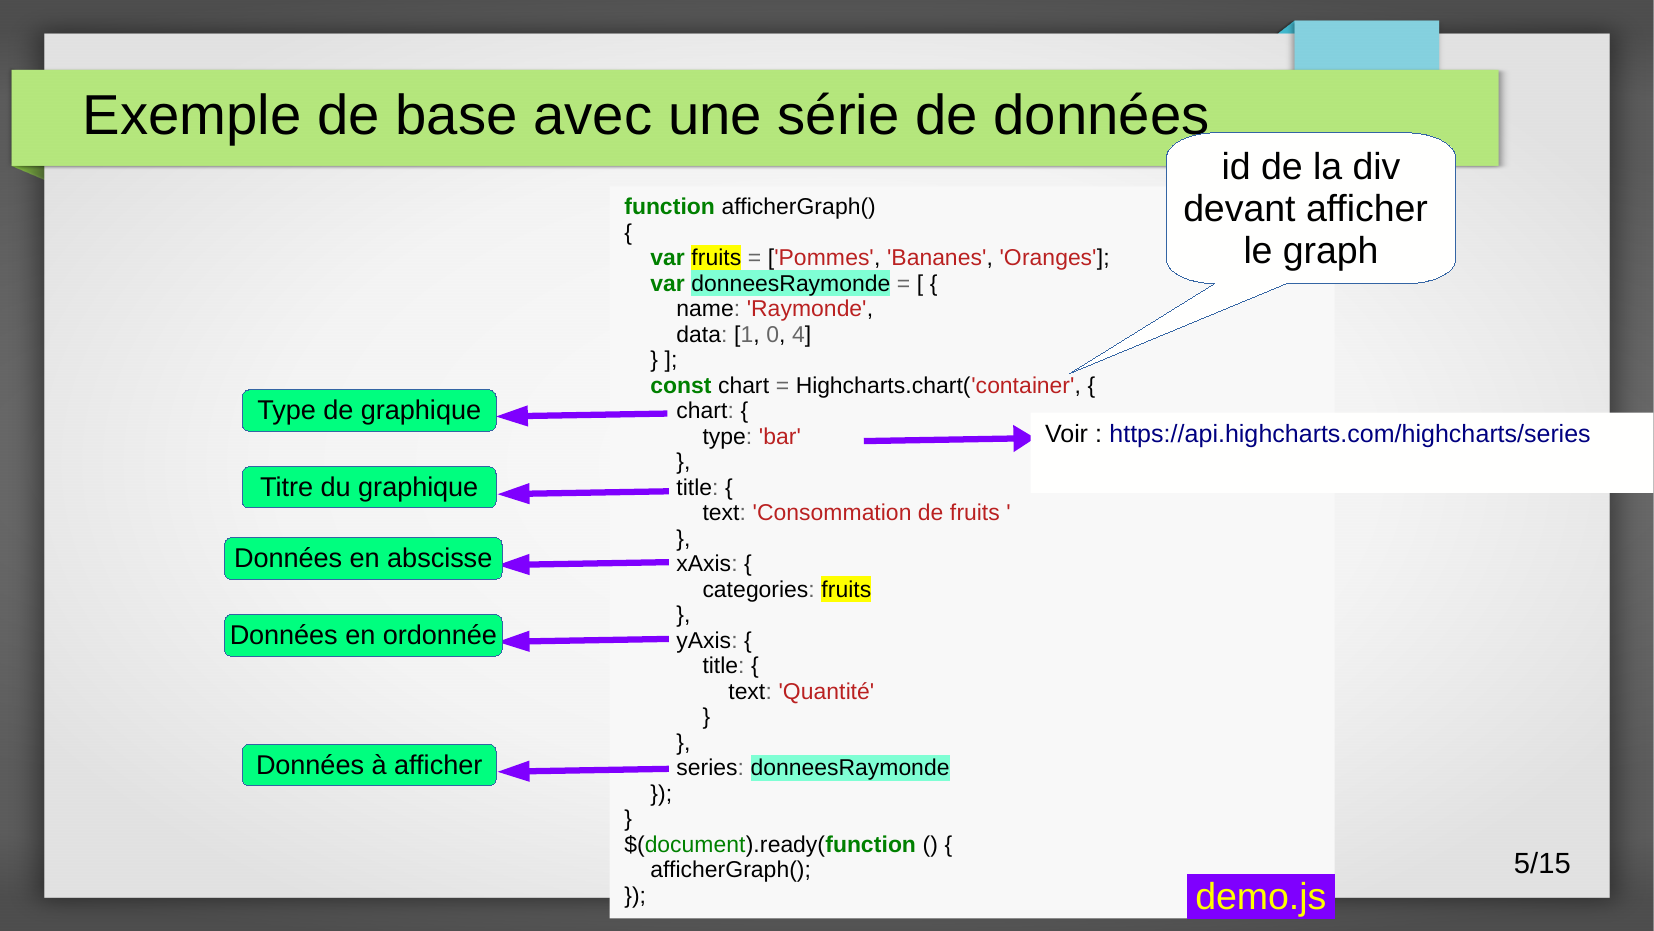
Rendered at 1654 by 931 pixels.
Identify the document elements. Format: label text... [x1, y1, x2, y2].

text_box demo.js [1187, 874, 1335, 919]
text_box function afficherGraph() { var fruits = ['Pommes', 'Bananes', 'Oranges']; var donneesRaymonde = [ { name: 'Raymonde', data: [1, 0, 4] } ]; const chart = Highcharts.chart('container', { chart: { type: 'bar' }, title: { text: 'Consommation de fruits ' }, xAxis: { categories: fruits }, yAxis: { title: { text: 'Quantité' } }, series: donneesRaymonde }); } $(document).ready(function () { afficherGraph(); }); [609, 186, 1335, 919]
text_box Données en abscisse [224, 537, 503, 580]
title Exemple de base avec une série de données [82, 70, 1264, 160]
text_box Titre du graphique [242, 466, 497, 508]
text_box Données à afficher [242, 744, 497, 786]
text_box id de la div devant afficher le graph [1069, 132, 1456, 374]
text_box Données en ordonnée [224, 614, 503, 657]
text_box Type de graphique [242, 389, 497, 432]
picture [0, 0, 1654, 931]
text_box Voir : https://api.highcharts.com/highcharts/series [1030, 412, 1654, 493]
